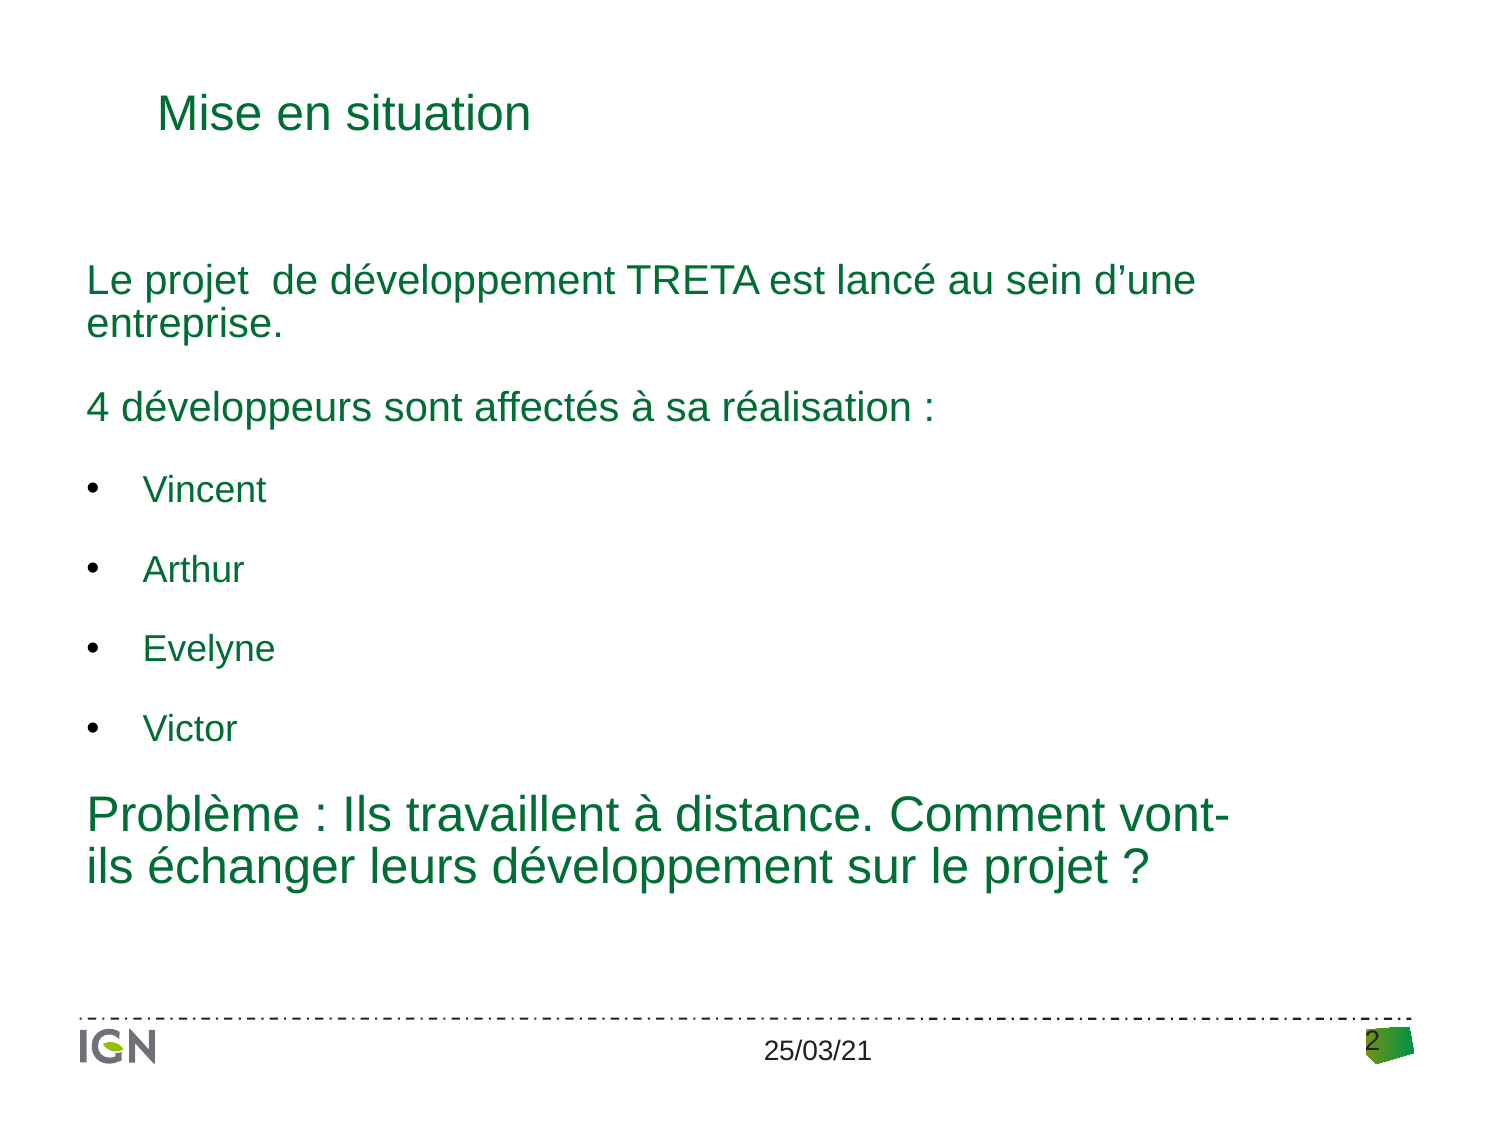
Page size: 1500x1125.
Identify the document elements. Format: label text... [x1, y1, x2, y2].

text_box Mise en situation [142, 81, 1339, 141]
text_box 25/03/21 [749, 1025, 894, 1064]
text_box Le projet de développement TRETA est lancé au sein d’une entreprise. 4 développeurs sont affectés à sa réalisation : Vincent Arthur Evelyne Victor Problème : Ils travaillent à distance. Comment vont-ils échanger leurs développement sur le projet ? [71, 252, 1272, 1002]
text_box <number> [1349, 1015, 1427, 1076]
